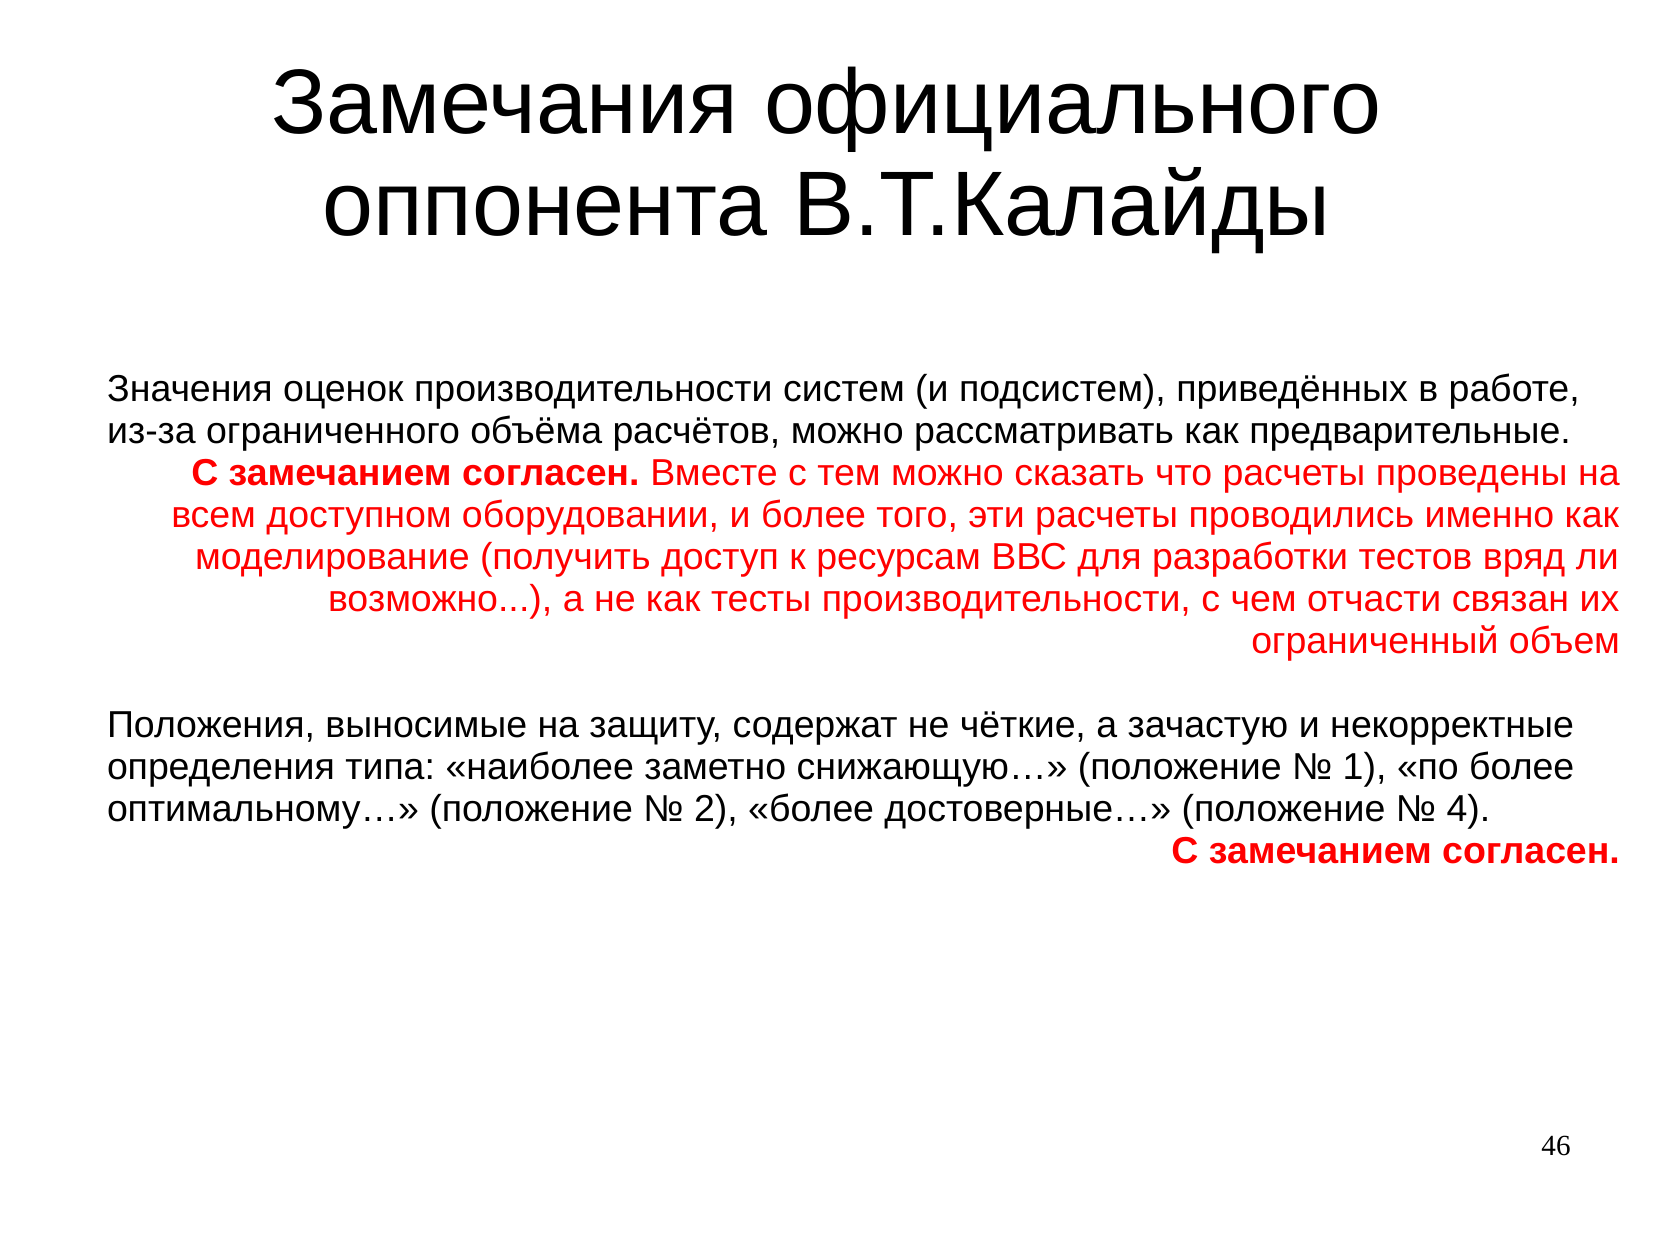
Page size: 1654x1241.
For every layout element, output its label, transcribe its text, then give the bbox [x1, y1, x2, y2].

text_box Значения оценок производительности систем (и подсистем), приведённых в работе, из-за ограниченного объёма расчётов, можно рассматривать как предварительные. С замечанием согласен. Вместе с тем можно сказать что расчеты проведены на всем доступном оборудовании, и более того, эти расчеты проводились именно как моделирование (получить доступ к ресурсам ВВС для разработки тестов вряд ли возможно...), а не как тесты производительности, с чем отчасти связан их ограниченный объем Положения, выносимые на защиту, содержат не чёткие, а зачастую и некорректные определения типа: «наиболее заметно снижающую…» (положение № 1), «по более оптимальному…» (положение № 2), «более достоверные…» (положение № 4). С замечанием согласен. [92, 360, 1636, 879]
title Замечания официального оппонента В.Т.Калайды [82, 49, 1571, 257]
